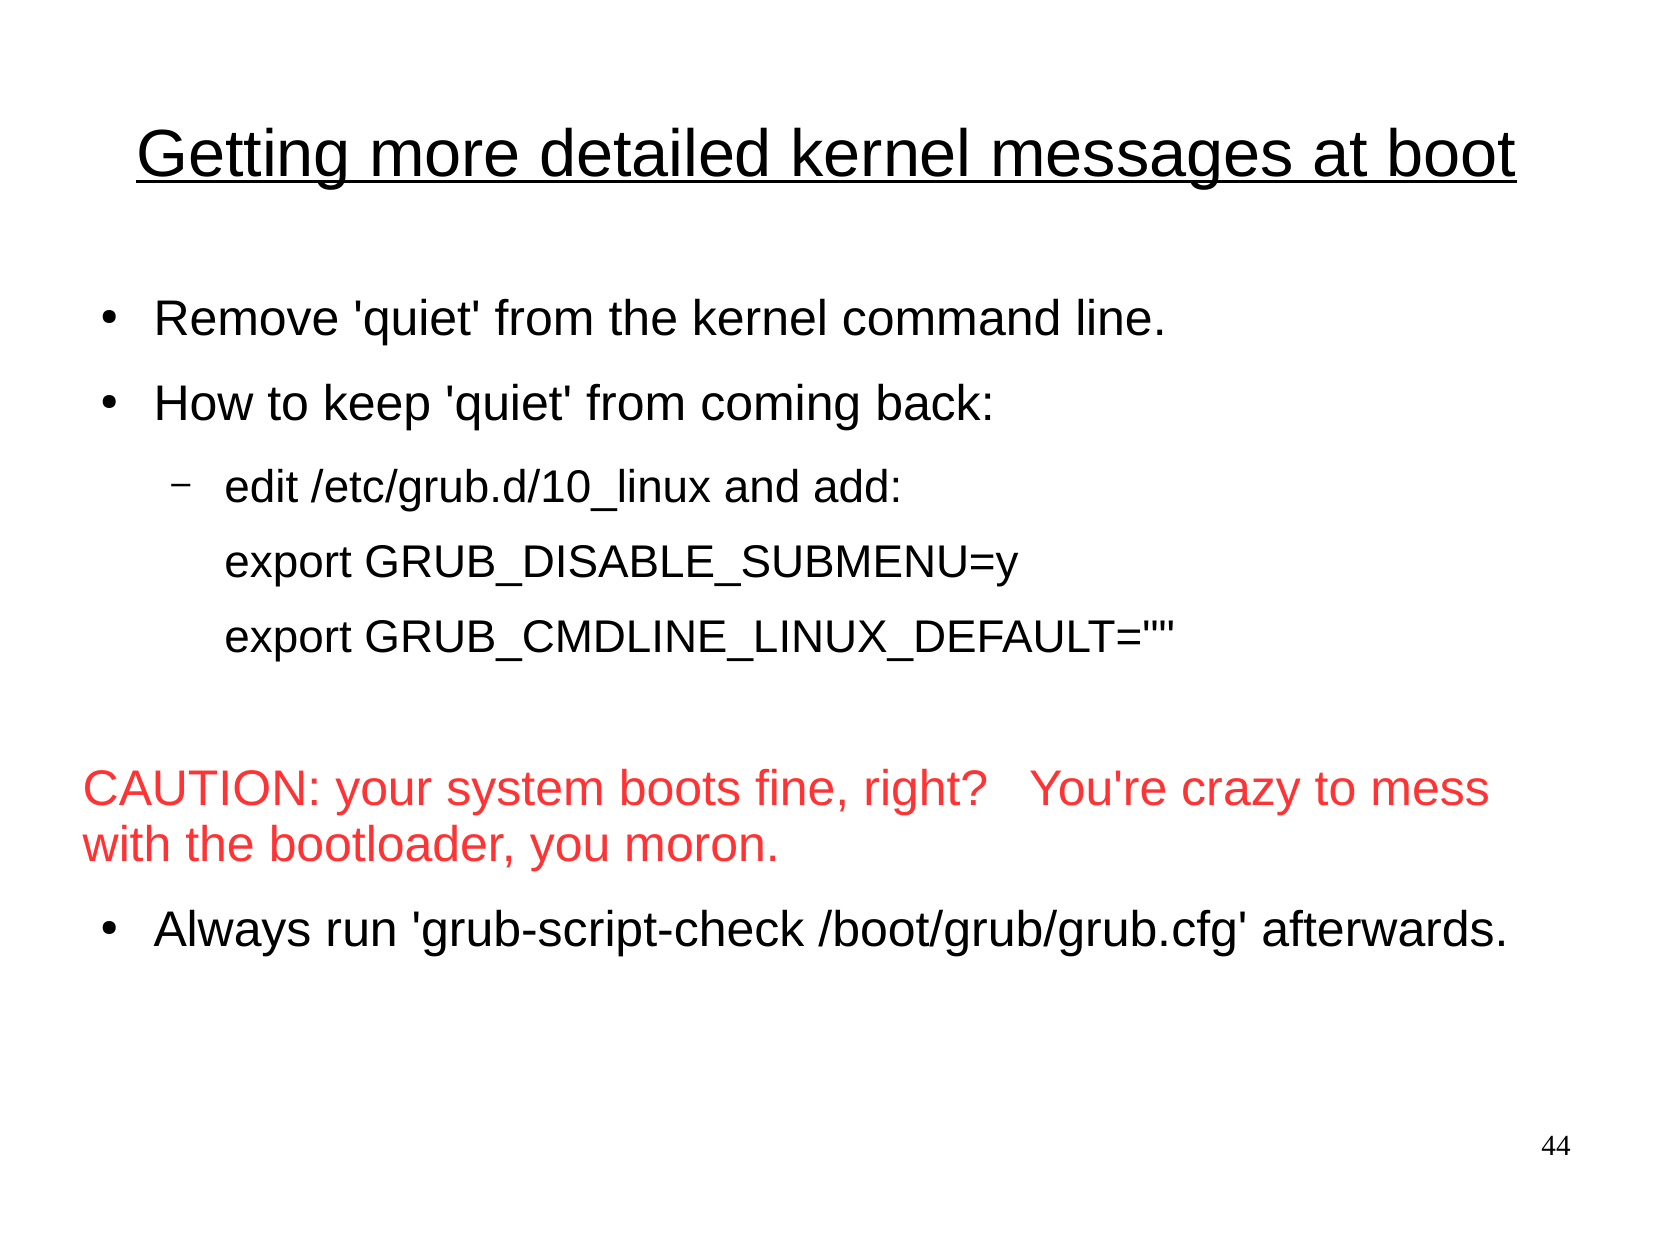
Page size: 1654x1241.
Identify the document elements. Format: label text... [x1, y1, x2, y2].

title Getting more detailed kernel messages at boot [82, 49, 1571, 257]
list Remove 'quiet' from the kernel command line. How to keep 'quiet' from coming back: edit /etc/grub.d/10_linux and add: export GRUB_DISABLE_SUBMENU=y export GRUB_CMDLINE_LINUX_DEFAULT="" CAUTION: your system boots fine, right? You're crazy to mess with the bootloader, you moron. Always run 'grub-script-check /boot/grub/grub.cfg' afterwards. [82, 290, 1571, 1010]
